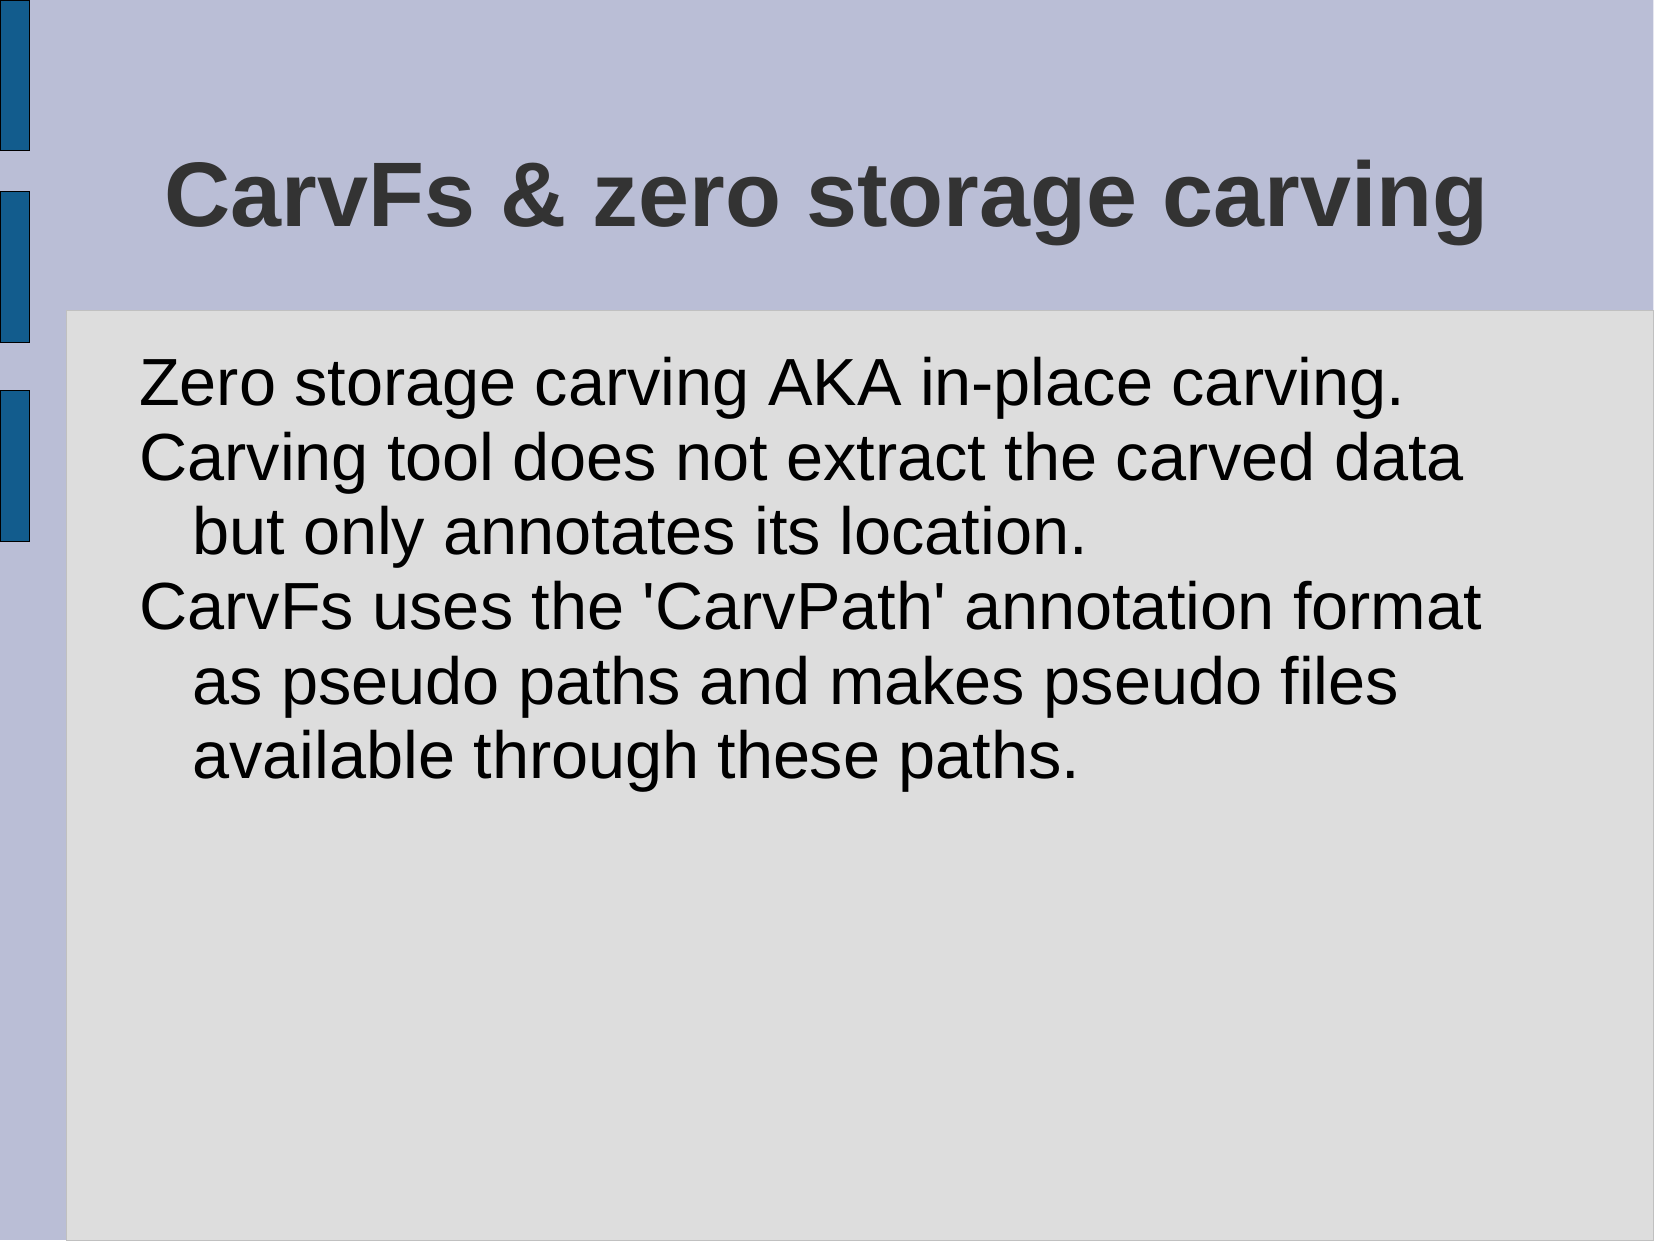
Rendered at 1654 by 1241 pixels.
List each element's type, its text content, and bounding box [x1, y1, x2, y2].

list Zero storage carving AKA in-place carving. Carving tool does not extract the carved data but only annotates its location. CarvFs uses the 'CarvPath' annotation format as pseudo paths and makes pseudo files available through these paths. [121, 344, 1534, 1127]
title CarvFs & zero storage carving [121, 87, 1534, 302]
